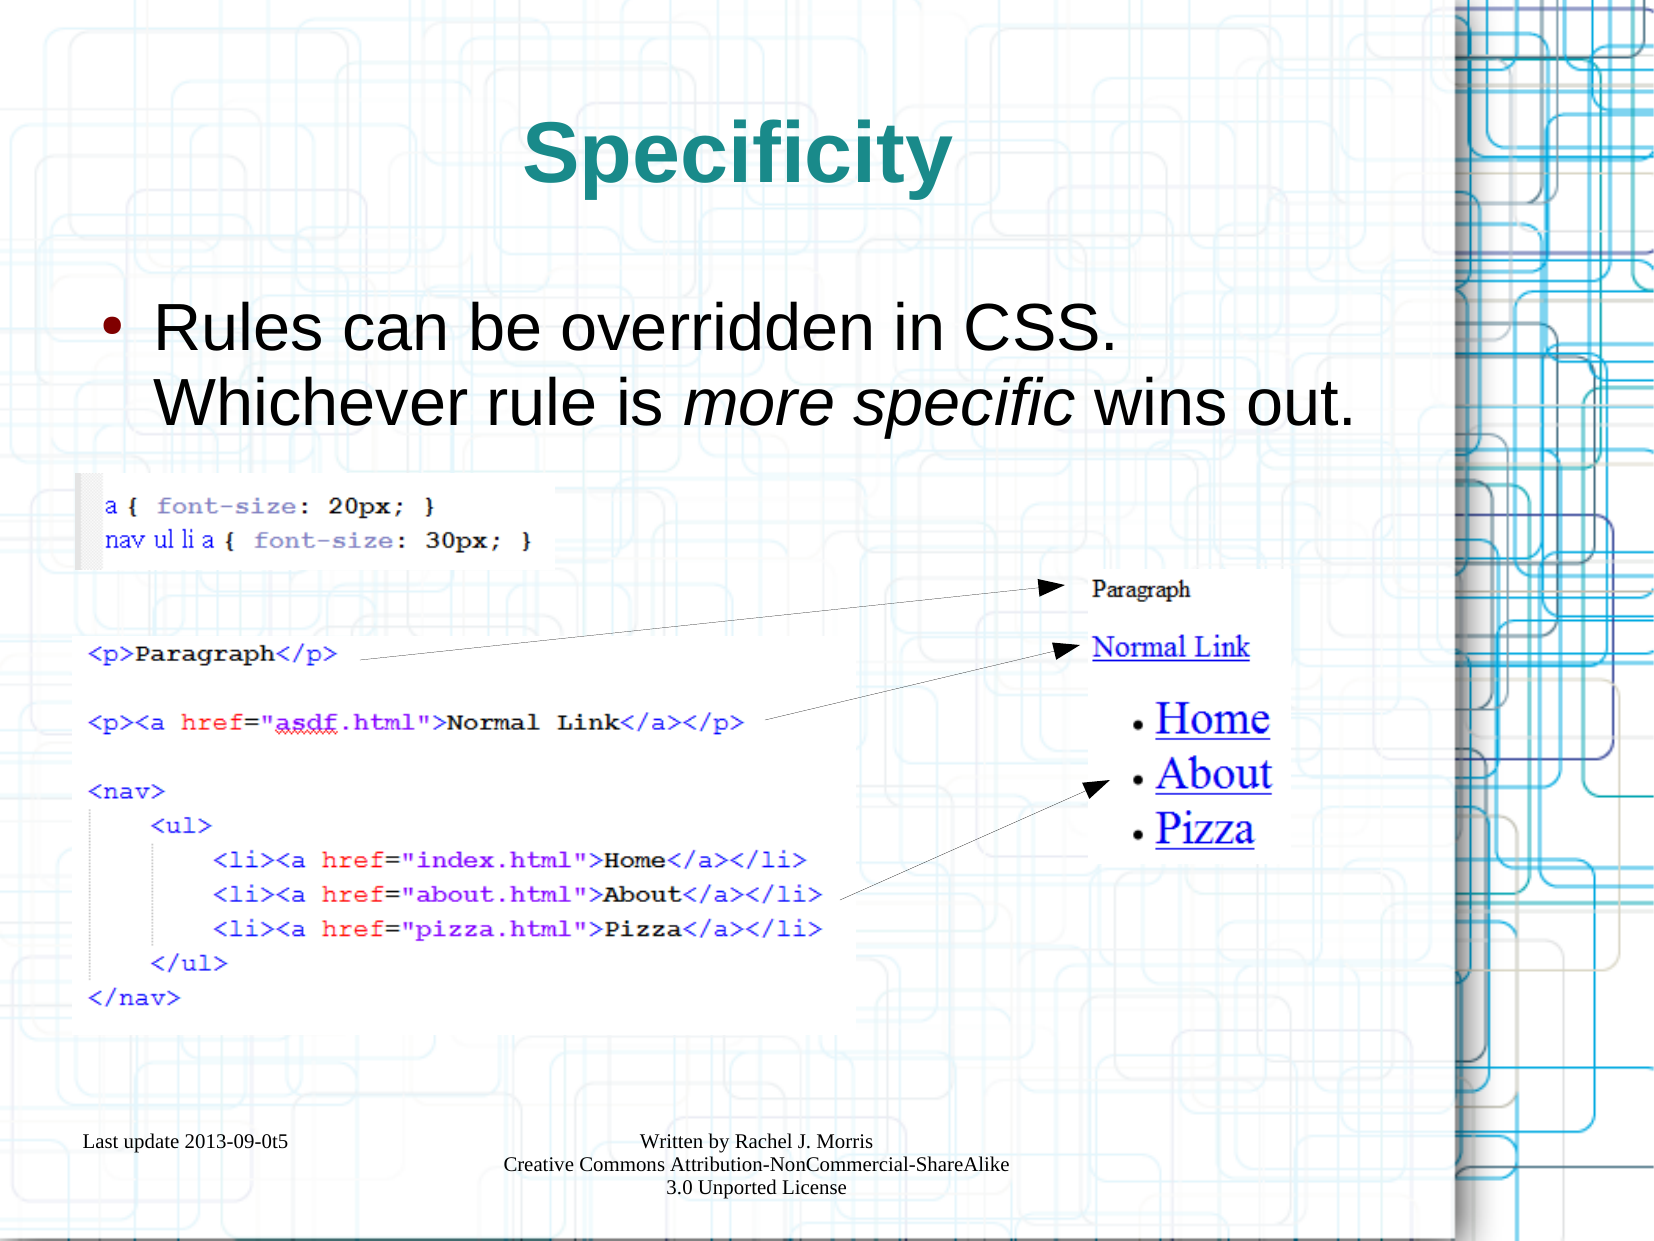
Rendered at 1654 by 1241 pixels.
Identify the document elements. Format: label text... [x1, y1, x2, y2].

picture [0, 0, 1654, 1241]
list Rules can be overridden in CSS. Whichever rule is more specific wins out. [82, 290, 1418, 1010]
title Specificity [59, 49, 1418, 257]
